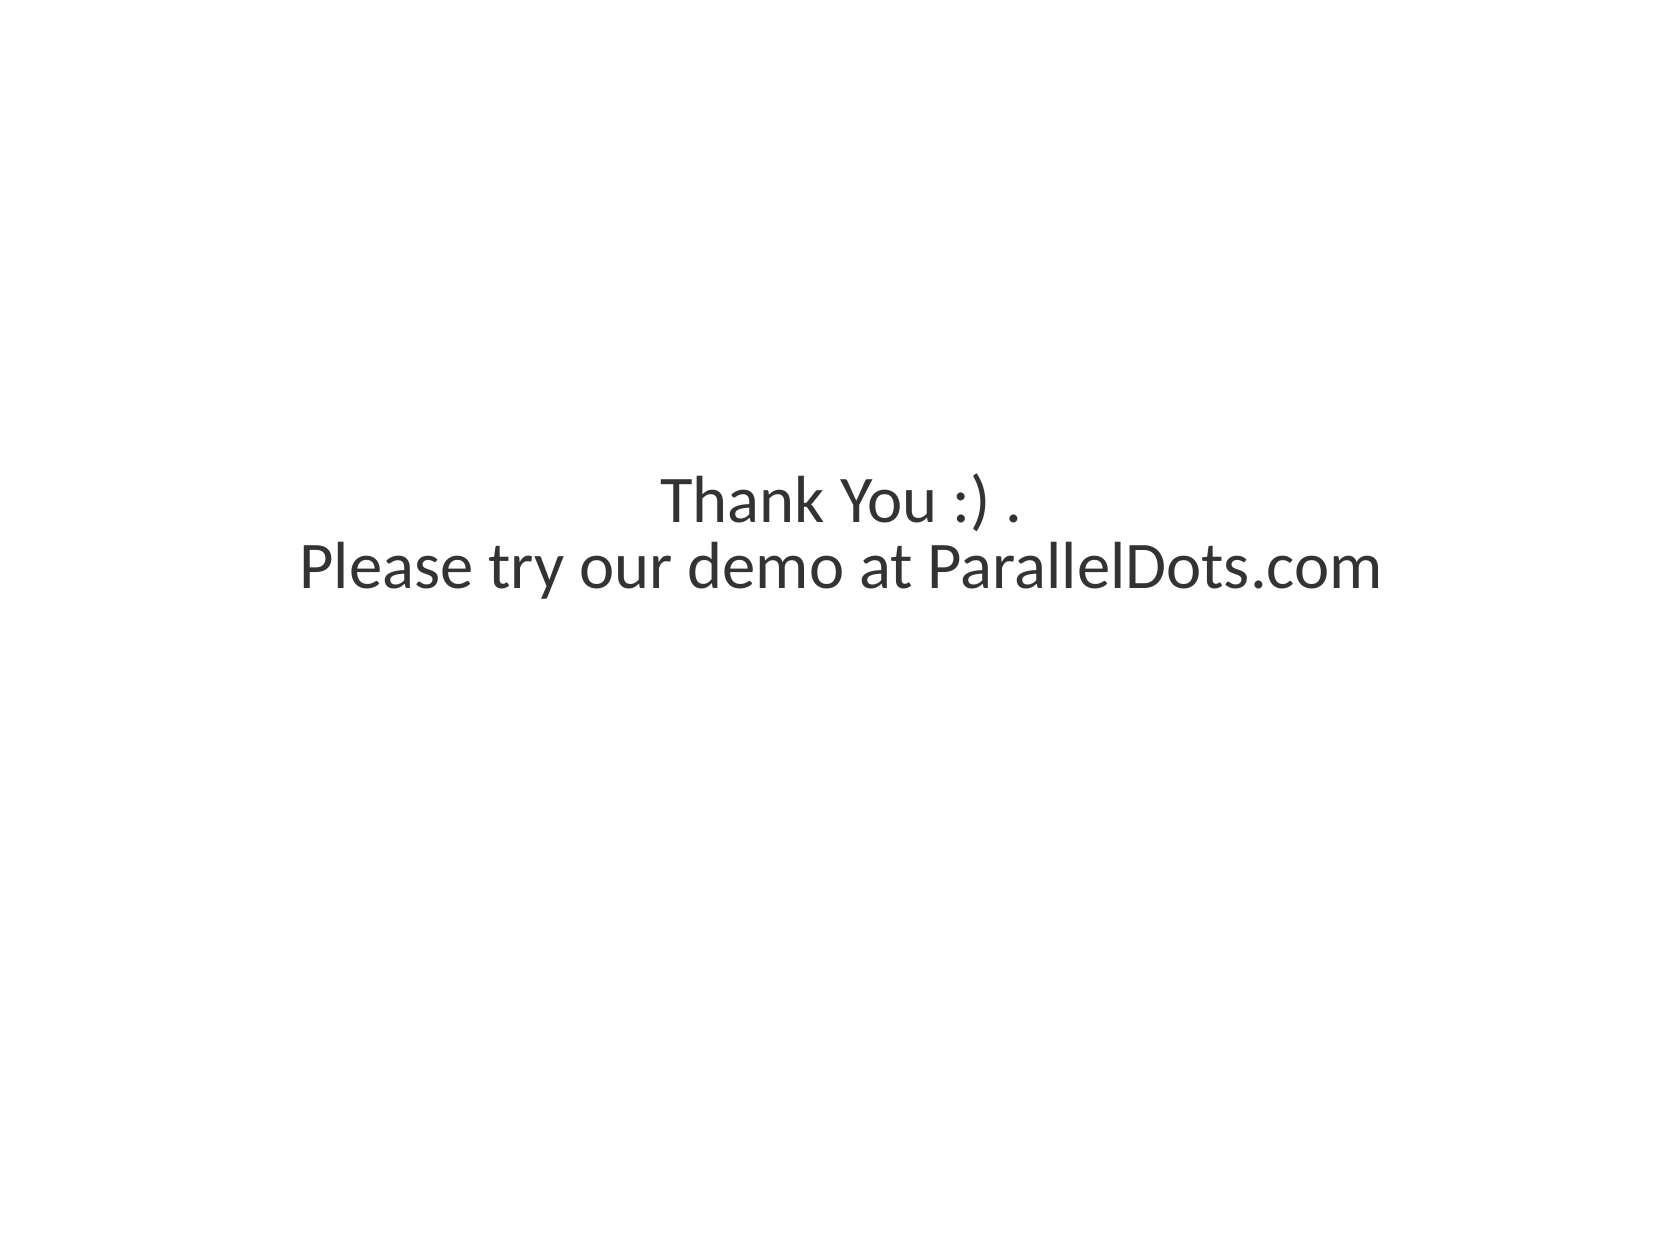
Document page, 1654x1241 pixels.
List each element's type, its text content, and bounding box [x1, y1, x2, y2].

text_box Thank You :) . Please try our demo at ParallelDots.com [147, 464, 1536, 643]
